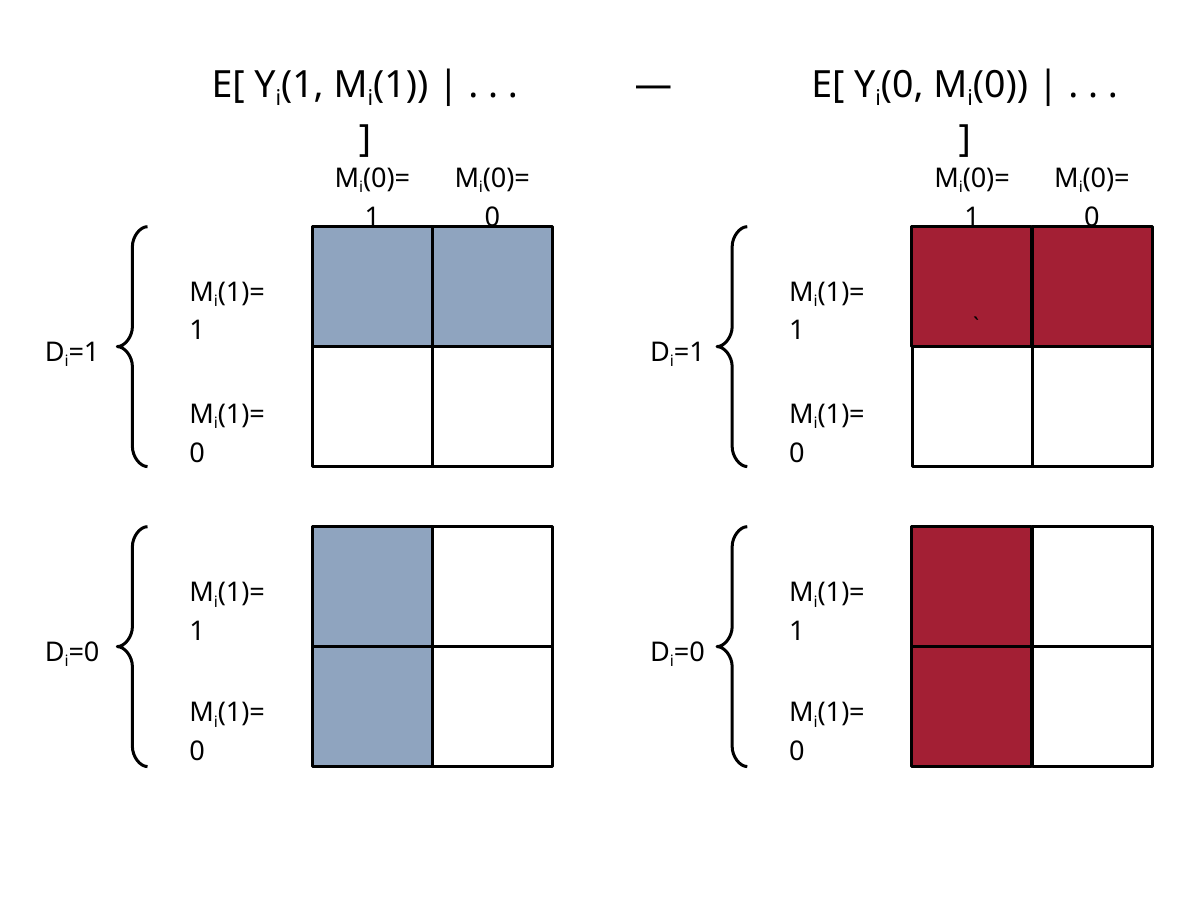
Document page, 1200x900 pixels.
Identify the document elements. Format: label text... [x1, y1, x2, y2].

text_box [312, 313, 553, 467]
text_box Mi(0)=0 [1032, 151, 1152, 313]
text_box Mi(0)=1 [912, 168, 1032, 313]
text_box Di=1 [617, 325, 730, 438]
text_box Di=0 [12, 625, 130, 738]
text_box Mi(1)=0 [174, 387, 295, 549]
text_box [312, 526, 553, 767]
text_box Mi(0)=1 [312, 168, 432, 313]
text_box Mi(1)=0 [774, 387, 895, 549]
text_box [911, 526, 1153, 767]
text_box E[ Yi(1, Mi(1)) | . . . ] [192, 50, 538, 168]
text_box Mi(0)=0 [432, 151, 553, 313]
text_box Di=0 [124, 636, 133, 657]
text_box Di=1 [724, 325, 738, 438]
text_box E[ Yi(0, Mi(0)) | . . . ] [792, 50, 1138, 168]
text_box Di=0 [724, 625, 738, 738]
text_box Mi(1)=1 [174, 565, 295, 685]
text_box [911, 226, 1153, 467]
text_box Mi(1)=0 [174, 685, 295, 848]
text_box Di=0 [617, 625, 730, 738]
text_box Mi(1)=0 [774, 685, 895, 848]
text_box Mi(1)=1 [174, 265, 295, 387]
text_box — [614, 50, 692, 113]
text_box Di=1 [124, 336, 133, 357]
text_box Di=1 [12, 325, 130, 438]
text_box Mi(1)=1 [774, 265, 895, 387]
text_box Mi(1)=1 [774, 565, 895, 685]
